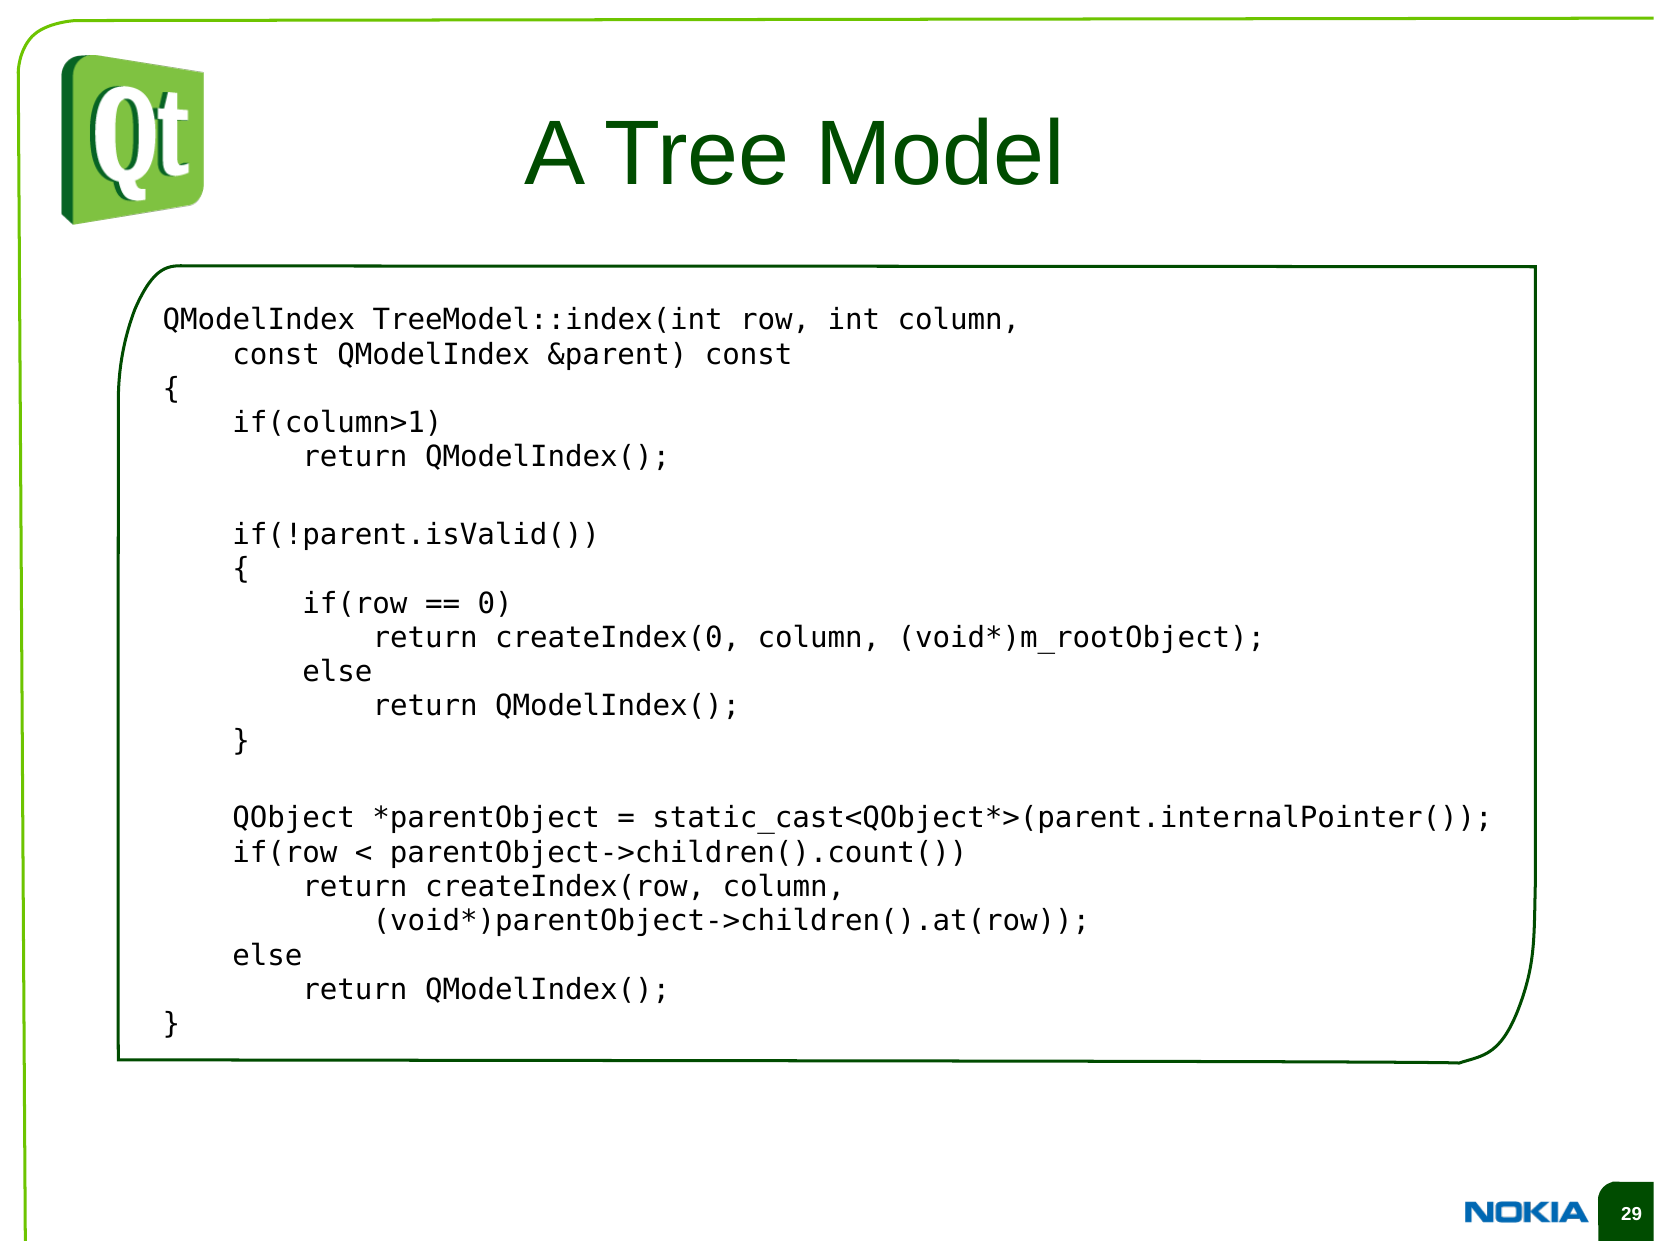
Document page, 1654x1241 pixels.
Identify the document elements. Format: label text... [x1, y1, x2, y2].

picture [1465, 1201, 1589, 1223]
text_box QModelIndex TreeModel::index(int row, int column, const QModelIndex &parent) const { if(column>1) return QModelIndex(); if(!parent.isValid()) { if(row == 0) return createIndex(0, column, (void*)m_rootObject); else return QModelIndex(); } QObject *parentObject = static_cast<QObject*>(parent.internalPointer()); if(row < parentObject->children().count()) return createIndex(row, column, (void*)parentObject->children().at(row)); else return QModelIndex(); } [147, 295, 1606, 1110]
title A Tree Model [257, 56, 1333, 250]
text_box QModelIndex TreeModel::index(int row, int column, const QModelIndex &parent) const { if(column>1) return QModelIndex(); if(!parent.isValid()) { if(row == 0) return createIndex(0, column, (void*)m_rootObject); else return QModelIndex(); } QObject *parentObject = static_cast<QObject*>(parent.internalPointer()); if(row < parentObject->children().count()) return createIndex(row, column, (void*)parentObject->children().at(row)); else return QModelIndex(); } [147, 295, 1533, 1061]
picture [61, 55, 204, 225]
